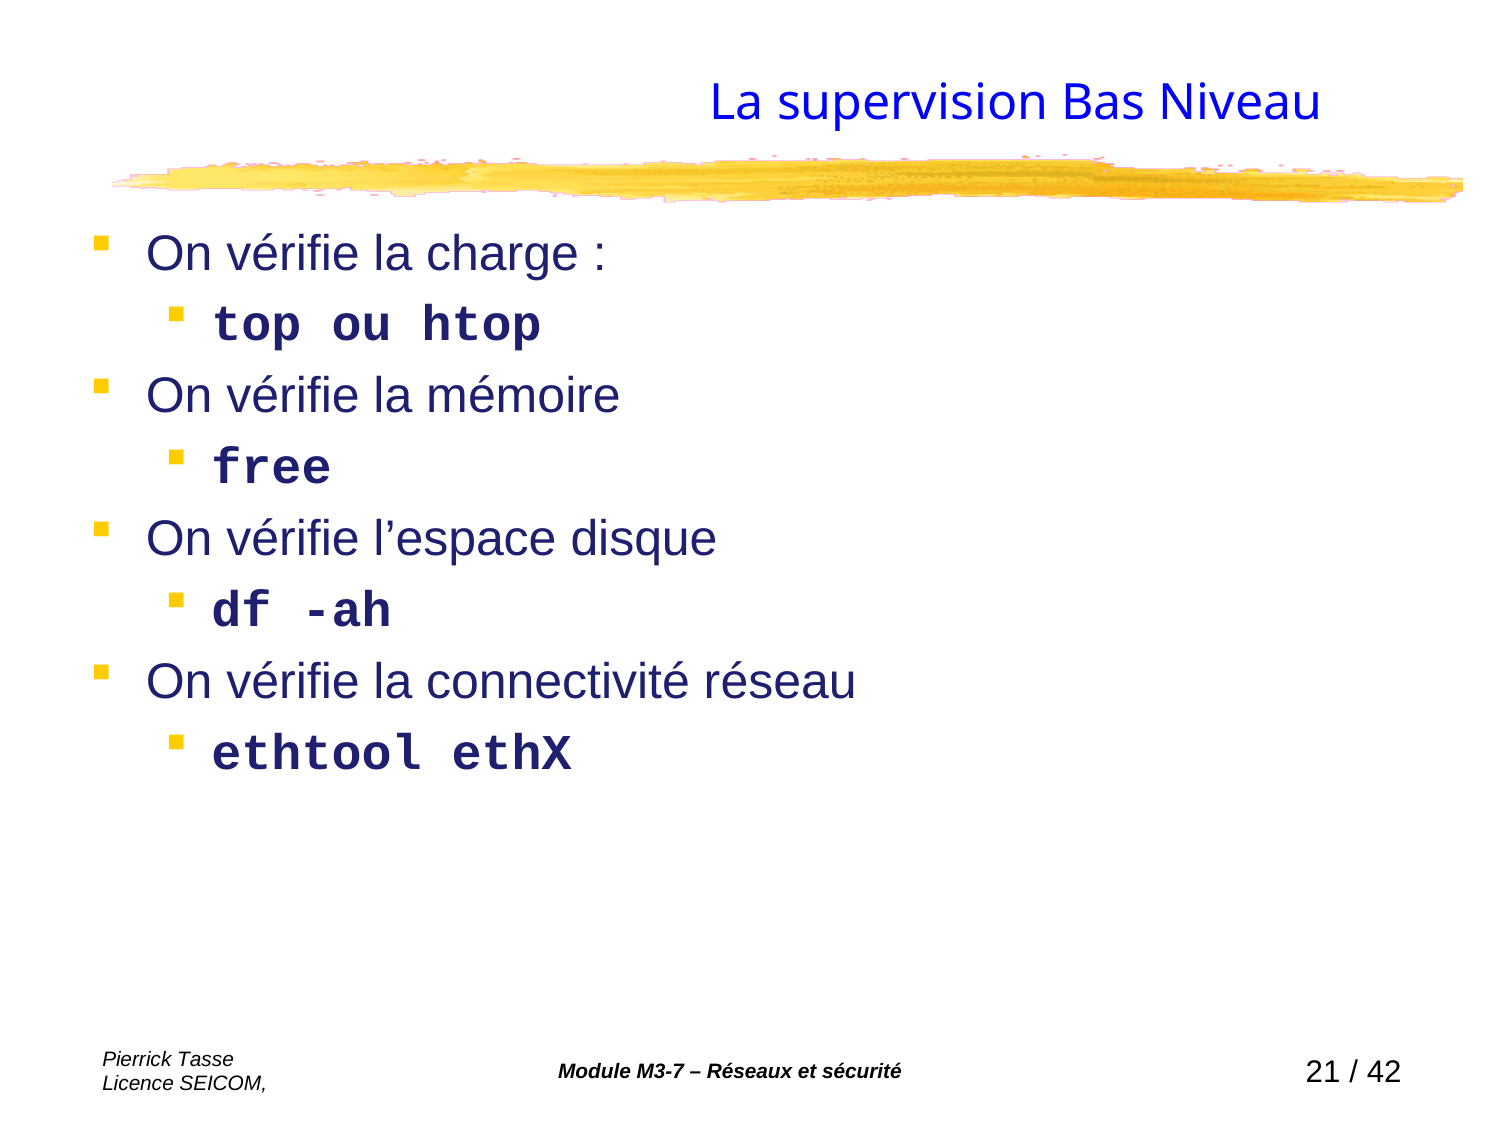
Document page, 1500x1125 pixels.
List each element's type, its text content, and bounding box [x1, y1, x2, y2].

title La supervision Bas Niveau [62, 37, 1338, 138]
picture [112, 149, 1463, 213]
list On vérifie la charge : top ou htop On vérifie la mémoire free On vérifie l’espace disque df -ah On vérifie la connectivité réseau ethtool ethX [74, 212, 1417, 865]
